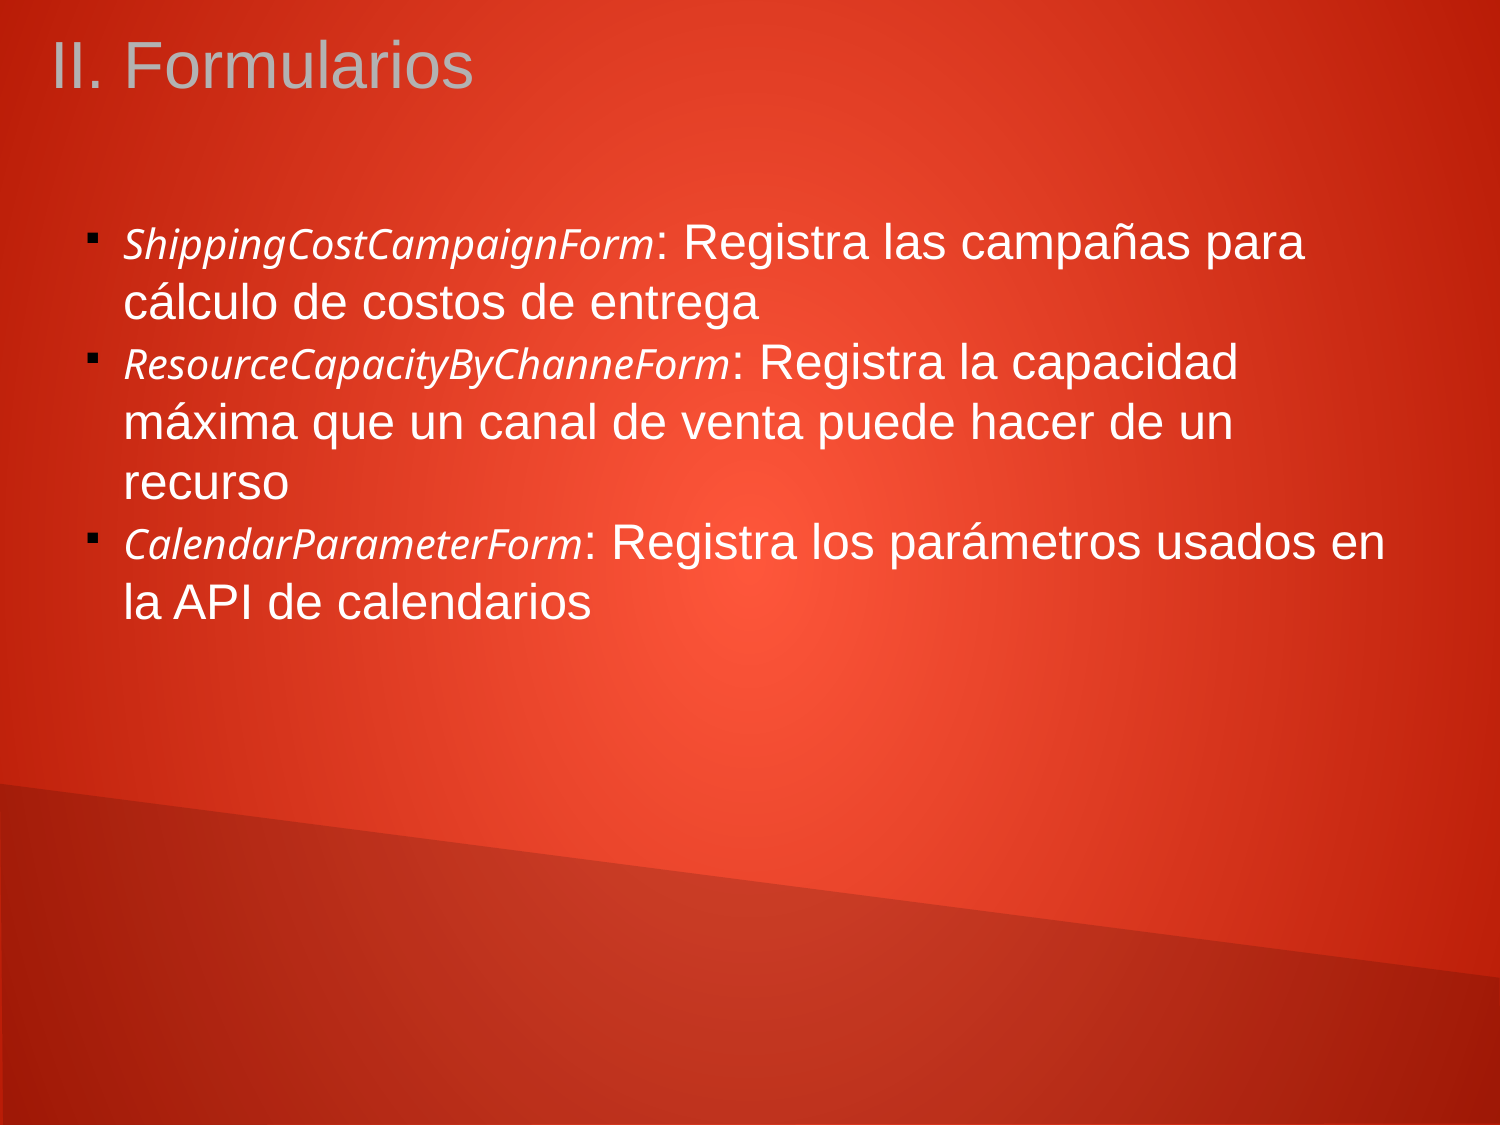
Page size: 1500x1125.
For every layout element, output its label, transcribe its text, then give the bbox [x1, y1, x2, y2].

text_box II. Formularios [35, 11, 1386, 112]
text_box ShippingCostCampaignForm: Registra las campañas para cálculo de costos de entrega ResourceCapacityByChanneForm: Registra la capacidad máxima que un canal de venta puede hacer de un recurso CalendarParameterForm: Registra los parámetros usados en la API de calendarios [37, 141, 1421, 949]
